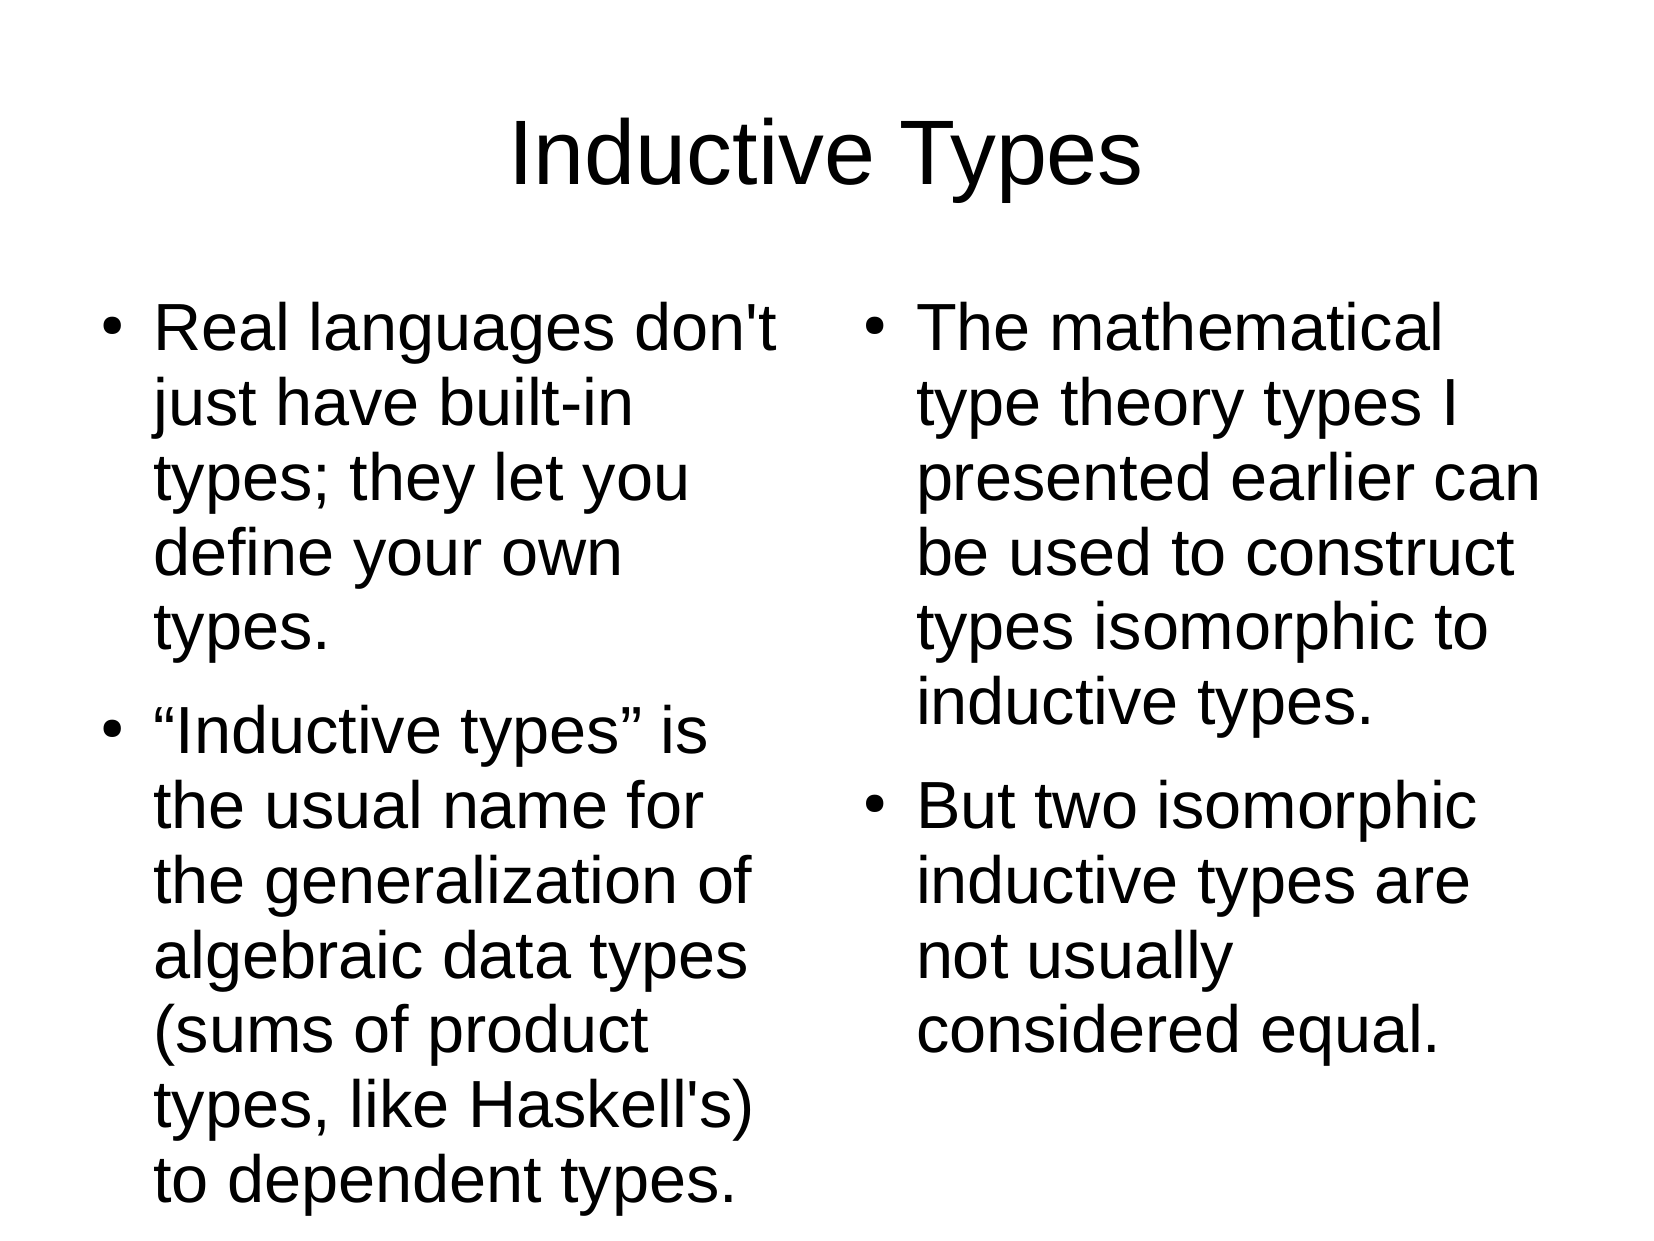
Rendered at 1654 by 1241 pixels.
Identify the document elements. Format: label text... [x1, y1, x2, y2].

title Inductive Types [82, 49, 1571, 257]
list Real languages don't just have built-in types; they let you define your own types. “Inductive types” is the usual name for the generalization of algebraic data types (sums of product types, like Haskell's) to dependent types. [82, 290, 809, 1217]
list The mathematical type theory types I presented earlier can be used to construct types isomorphic to inductive types. But two isomorphic inductive types are not usually considered equal. [845, 290, 1572, 1109]
